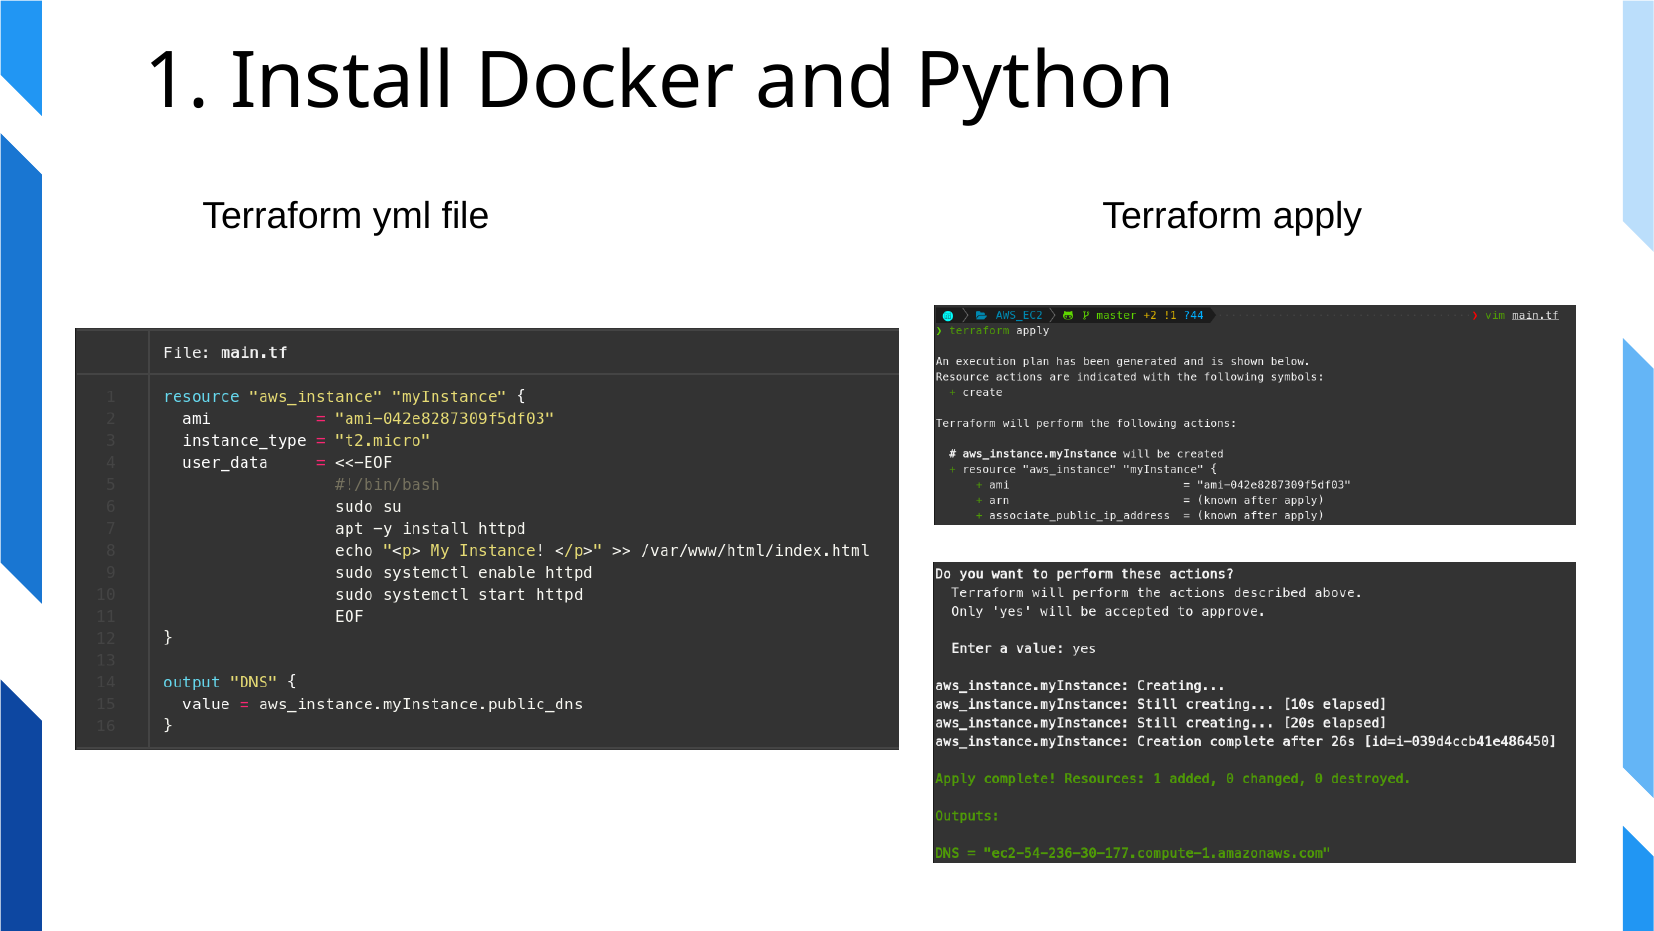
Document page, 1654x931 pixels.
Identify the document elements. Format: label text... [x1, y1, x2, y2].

picture [933, 562, 1576, 863]
picture [934, 305, 1576, 526]
text_box Terraform yml file [187, 187, 526, 287]
picture [75, 328, 899, 751]
text_box Terraform apply [1087, 187, 1388, 287]
title 1. Install Docker and Python [82, 0, 1238, 169]
